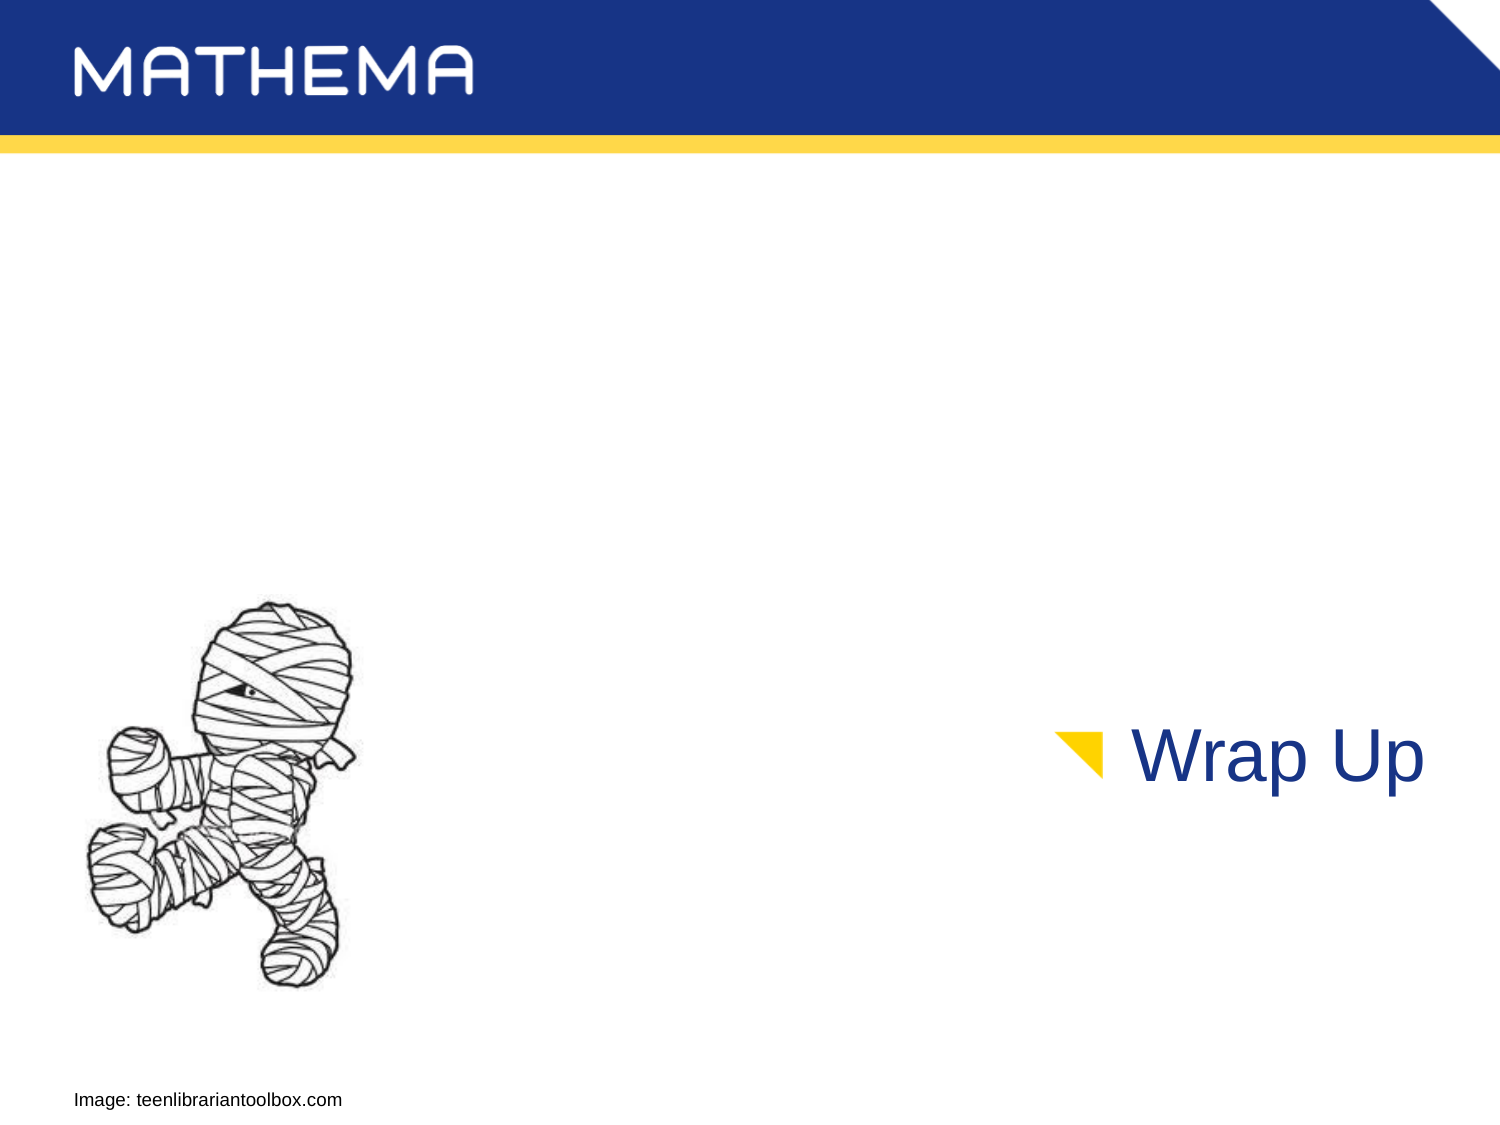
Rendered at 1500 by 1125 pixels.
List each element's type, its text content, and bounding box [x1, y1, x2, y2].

text_box Image: teenlibrariantoolbox.com [59, 1081, 605, 1121]
picture [0, 0, 1500, 1125]
text_box Wrap Up [400, 708, 1427, 804]
